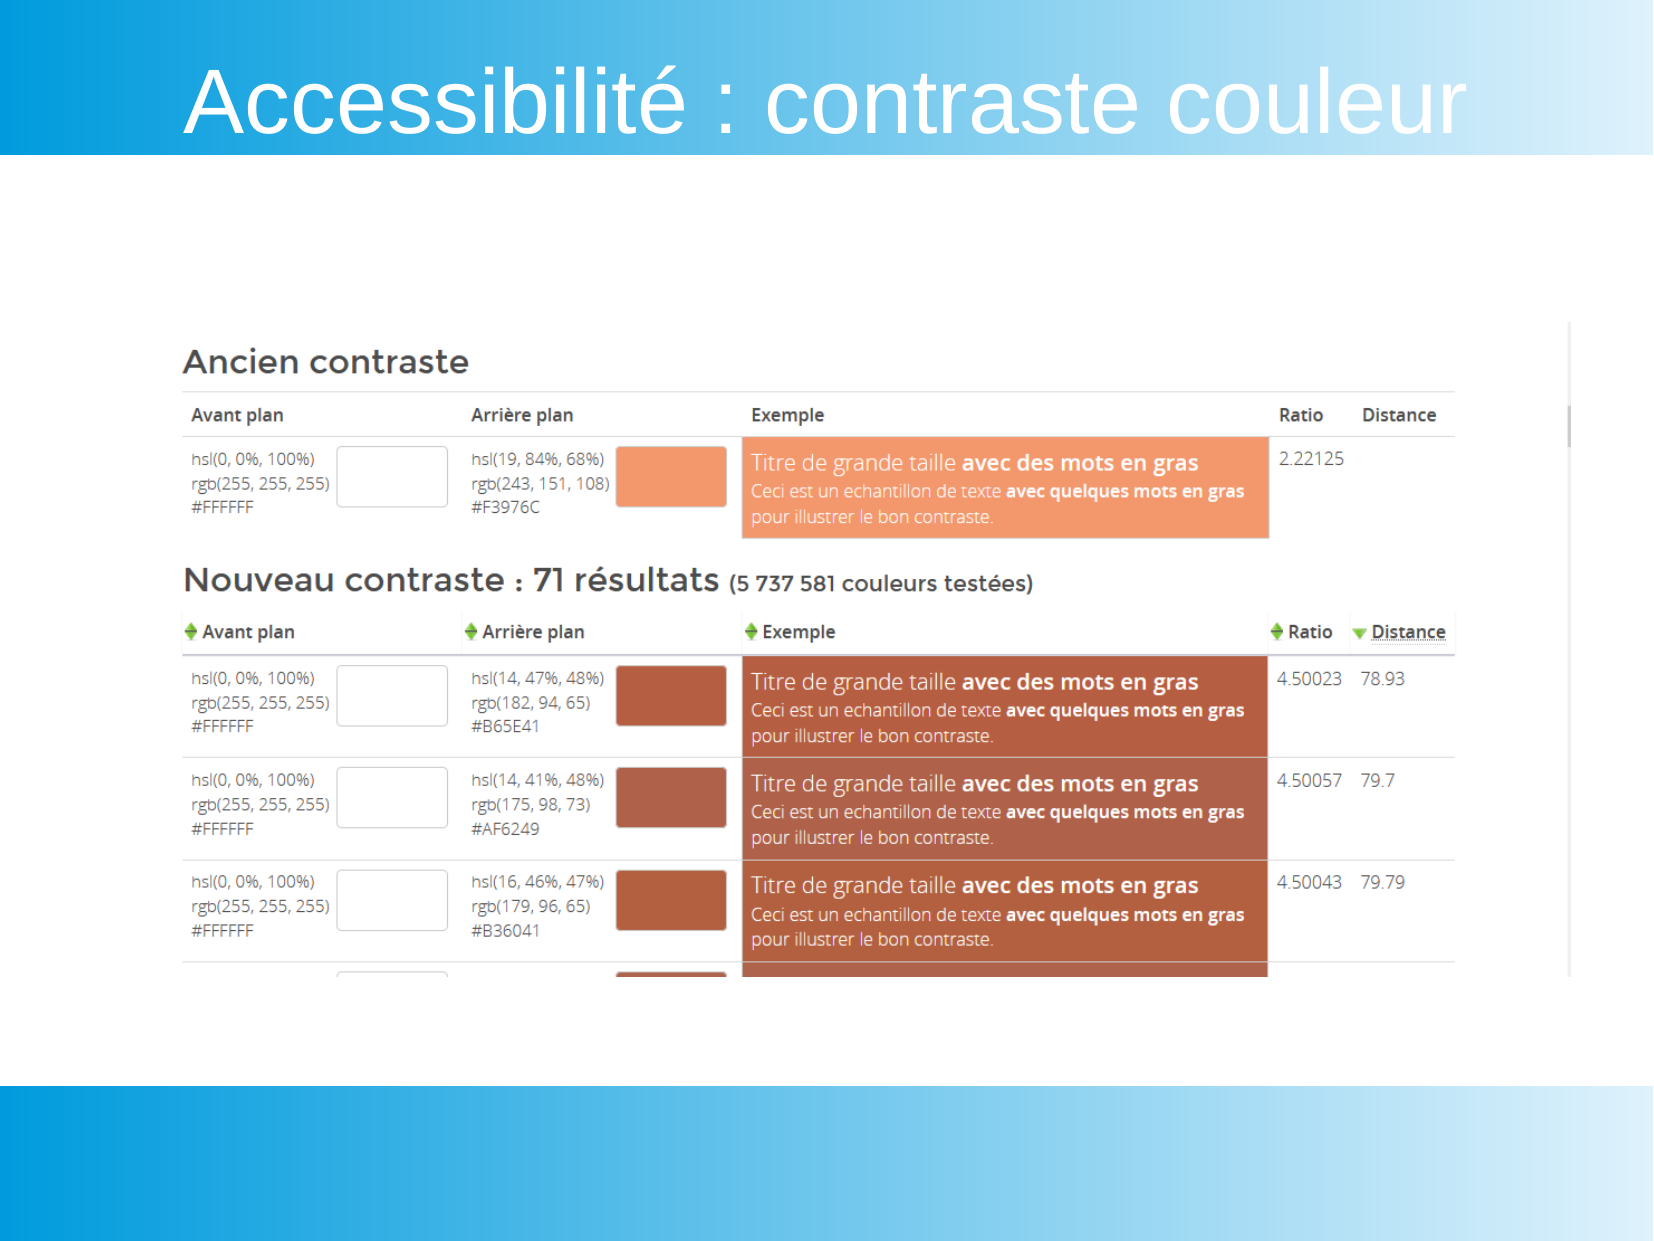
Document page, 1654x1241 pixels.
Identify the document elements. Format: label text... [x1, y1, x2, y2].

title Accessibilité : contraste couleur [82, 49, 1571, 155]
picture [82, 322, 1571, 977]
